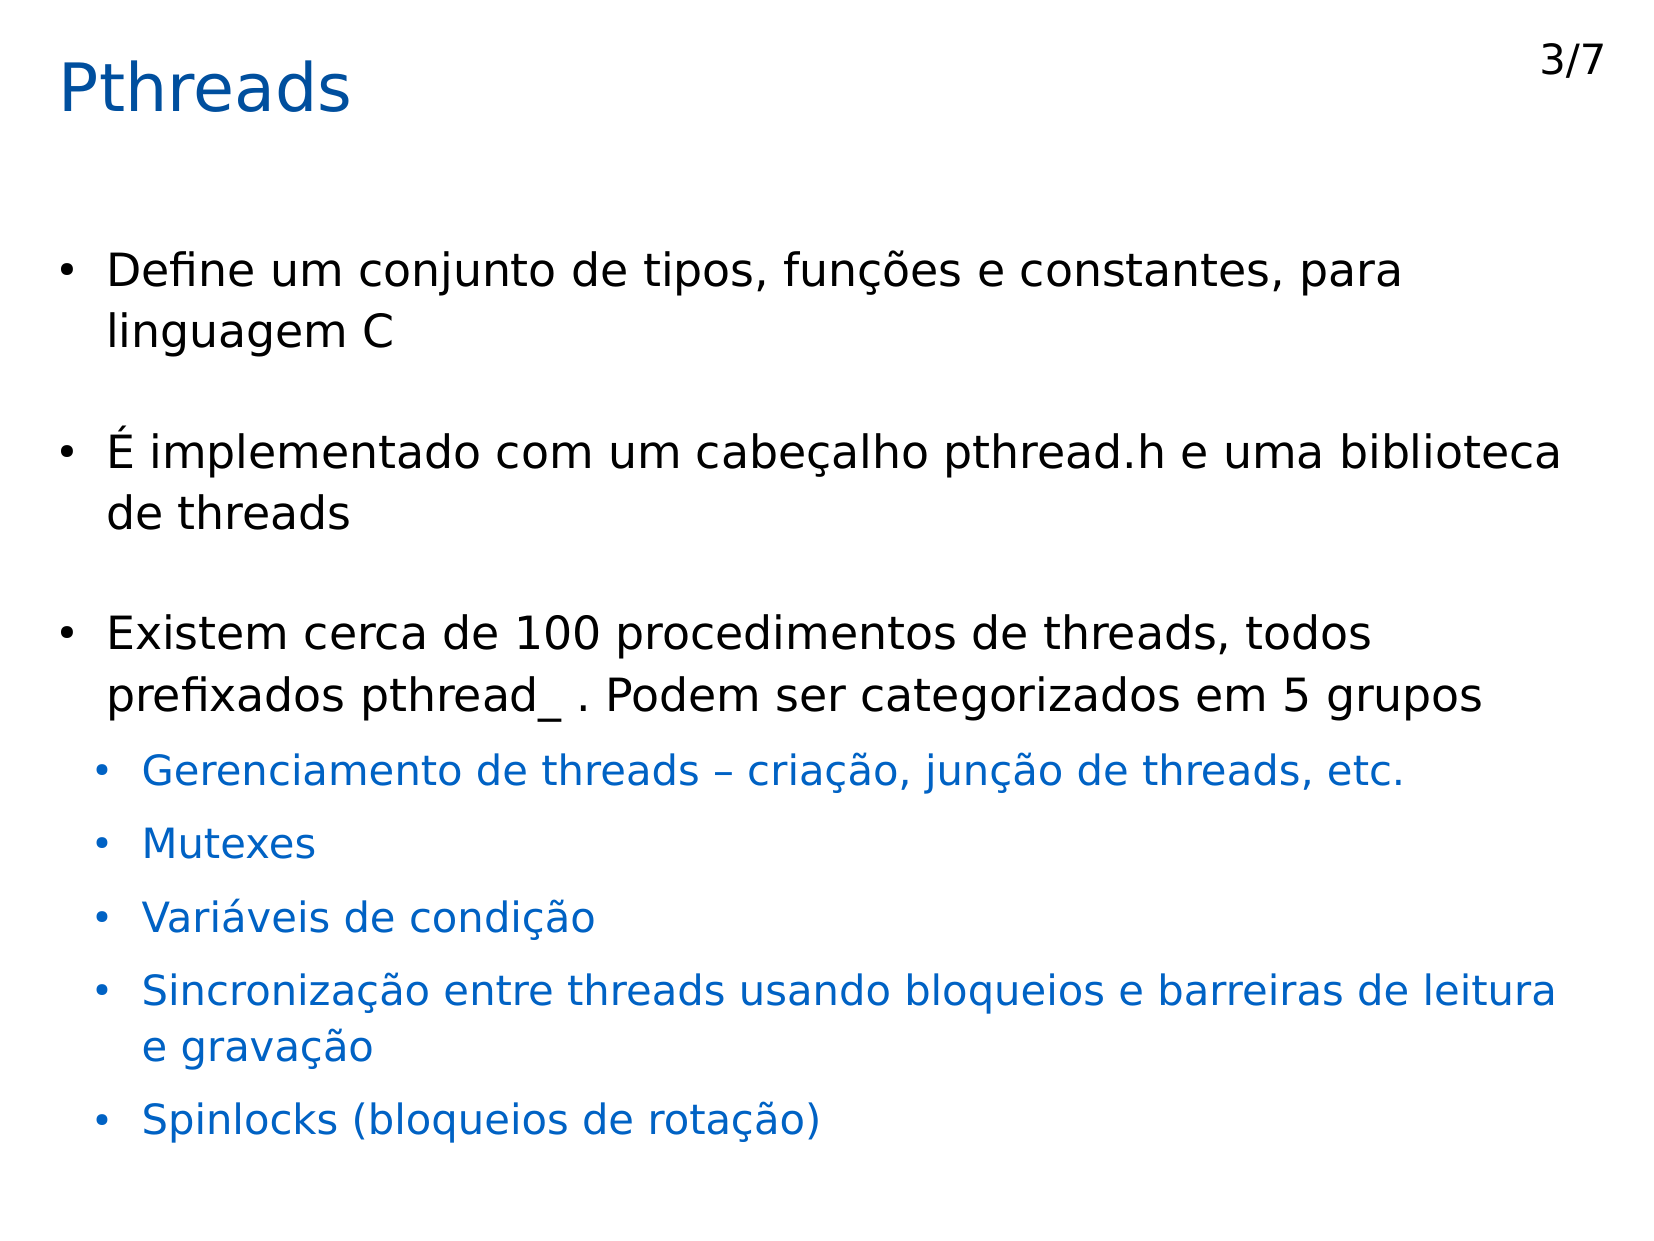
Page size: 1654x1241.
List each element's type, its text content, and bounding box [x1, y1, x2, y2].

list Define um conjunto de tipos, funções e constantes, para linguagem C É implementado com um cabeçalho pthread.h e uma biblioteca de threads Existem cerca de 100 procedimentos de threads, todos prefixados pthread_ . Podem ser categorizados em 5 grupos Gerenciamento de threads – criação, junção de threads, etc. Mutexes Variáveis ​​de condição Sincronização entre threads usando bloqueios e barreiras de leitura e gravação Spinlocks (bloqueios de rotação) [59, 236, 1595, 1211]
title Pthreads [59, 29, 1506, 148]
